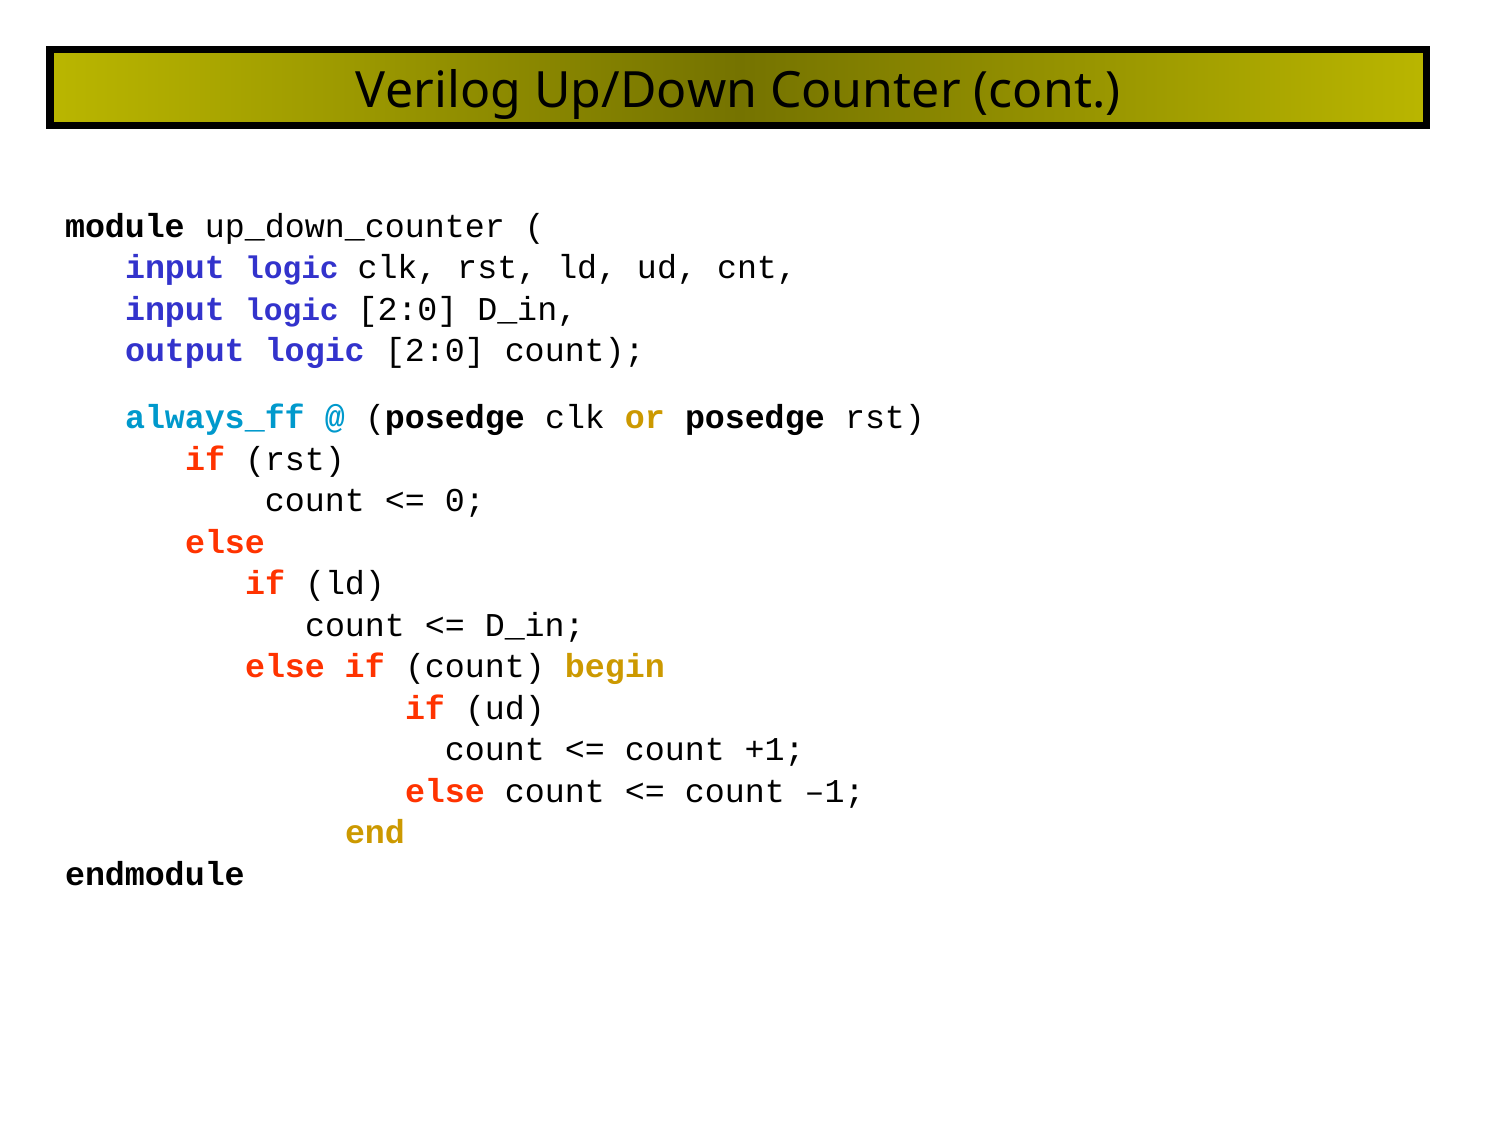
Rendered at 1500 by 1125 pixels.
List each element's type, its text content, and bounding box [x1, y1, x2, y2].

title Verilog Up/Down Counter (cont.)‏ [49, 49, 1427, 124]
text_box module up_down_counter ( input logic clk, rst, ld, ud, cnt, input logic [2:0] D_in, output logic [2:0] count); always_ff @ (posedge clk or posedge rst)‏ if (rst) count <= 0; else if (ld) count <= D_in; else if (count) begin if (ud) count <= count +1; else count <= count –1; end endmodule [49, 124, 1427, 1035]
